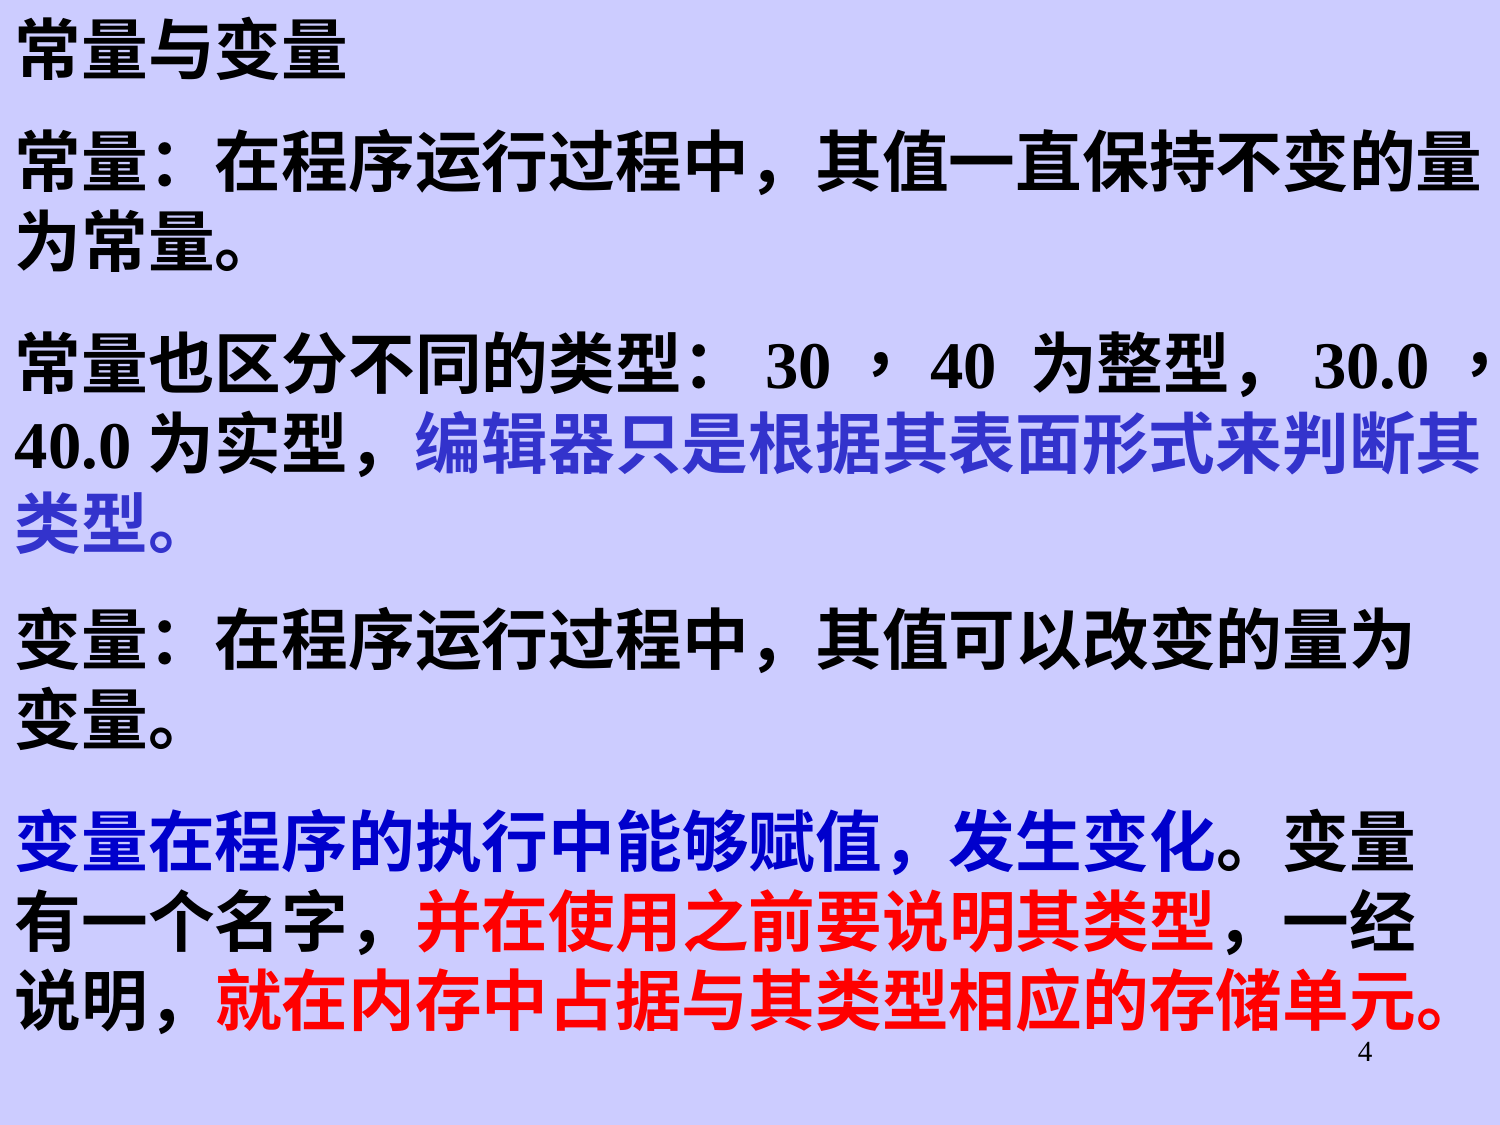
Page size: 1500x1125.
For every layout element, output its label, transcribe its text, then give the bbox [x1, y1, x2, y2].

text_box 常量：在程序运行过程中，其值一直保持不变的量为常量。 常量也区分不同的类型：30，40 为整型，30.0，40.0为实型，编辑器只是根据其表面形式来判断其类型。 [0, 112, 1500, 570]
text_box 变量：在程序运行过程中，其值可以改变的量为变量。 变量在程序的执行中能够赋值，发生变化。变量有一个名字，并在使用之前要说明其类型，一经说明，就在内存中占据与其类型相应的存储单元。 [0, 590, 1476, 1047]
text_box <编号> [1074, 1047, 1388, 1101]
text_box 常量与变量 [0, 0, 431, 96]
